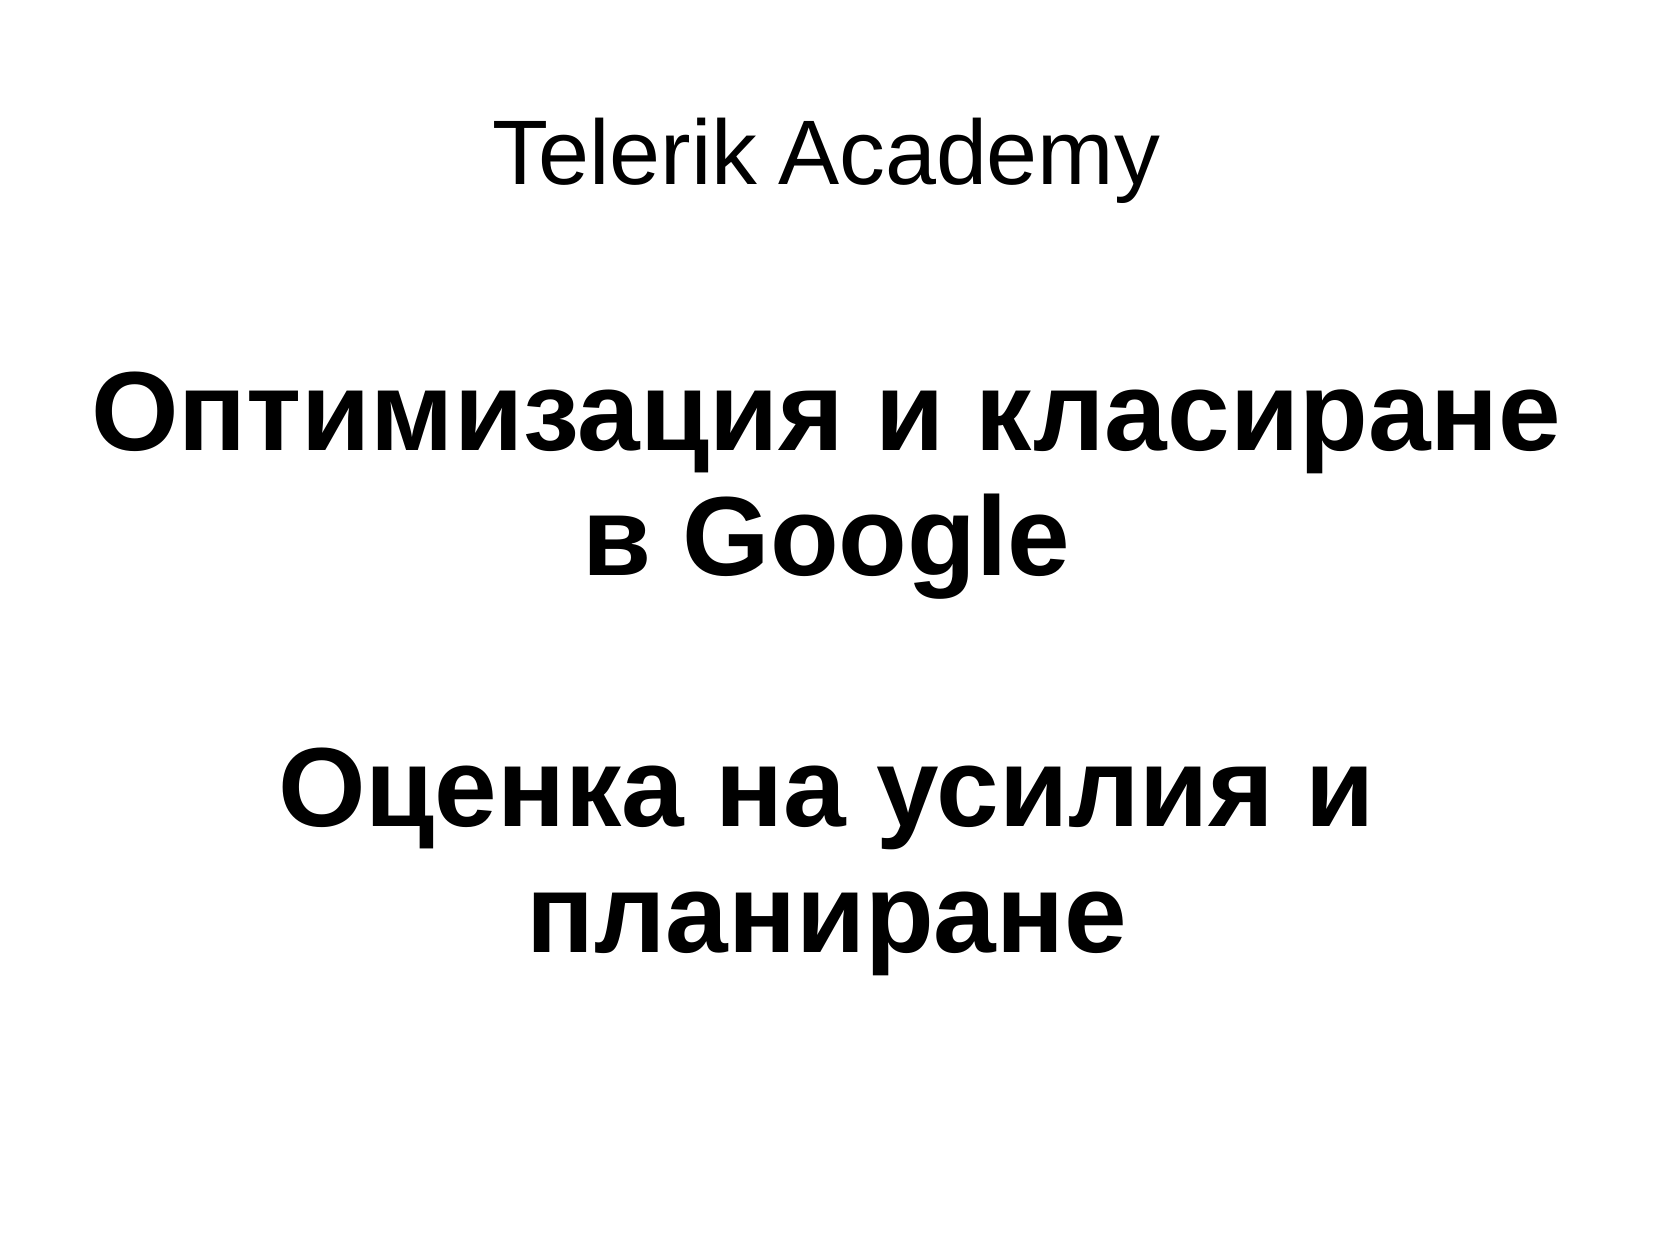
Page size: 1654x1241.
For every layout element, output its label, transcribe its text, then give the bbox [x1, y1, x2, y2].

subtitle Оптимизация и класиране в Google Оценка на усилия и планиране [82, 290, 1571, 1109]
title Telerik Academy [82, 49, 1571, 257]
